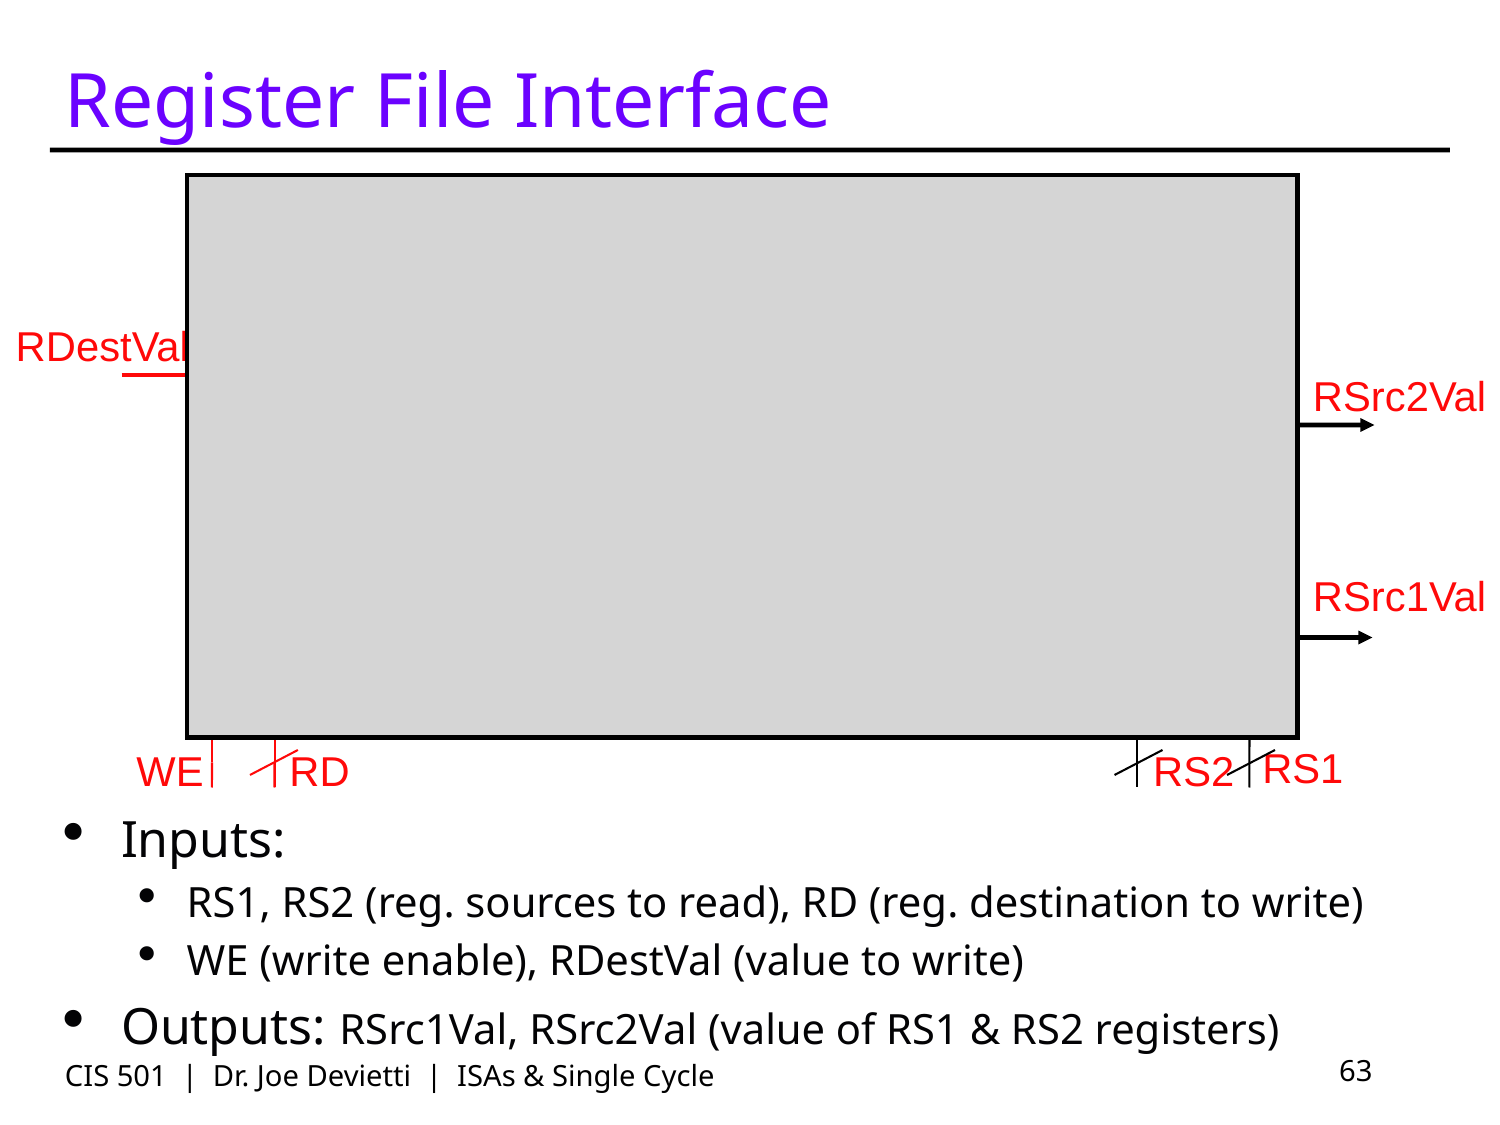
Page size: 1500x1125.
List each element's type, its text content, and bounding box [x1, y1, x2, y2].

text_box Inputs: RS1, RS2 (reg. sources to read), RD (reg. destination to write) WE (write enable), RDestVal (value to write) Outputs: RSrc1Val, RSrc2Val (value of RS1 & RS2 registers) [49, 800, 1450, 1038]
text_box CIS 501 | Dr. Joe Devietti | ISAs & Single Cycle [49, 1049, 988, 1100]
text_box RS2 [1138, 738, 1250, 803]
text_box [186, 174, 1298, 738]
text_box RS1 [1250, 734, 1359, 800]
text_box RSrc2Val [1298, 362, 1500, 428]
text_box RDestVal [0, 312, 186, 378]
text_box WE [121, 737, 219, 803]
text_box RS1 [1269, 757, 1285, 768]
text_box <number> [1074, 1049, 1388, 1100]
text_box Register File Interface [49, 37, 1375, 150]
text_box RD [274, 738, 365, 803]
text_box RSrc1Val [1298, 562, 1500, 628]
